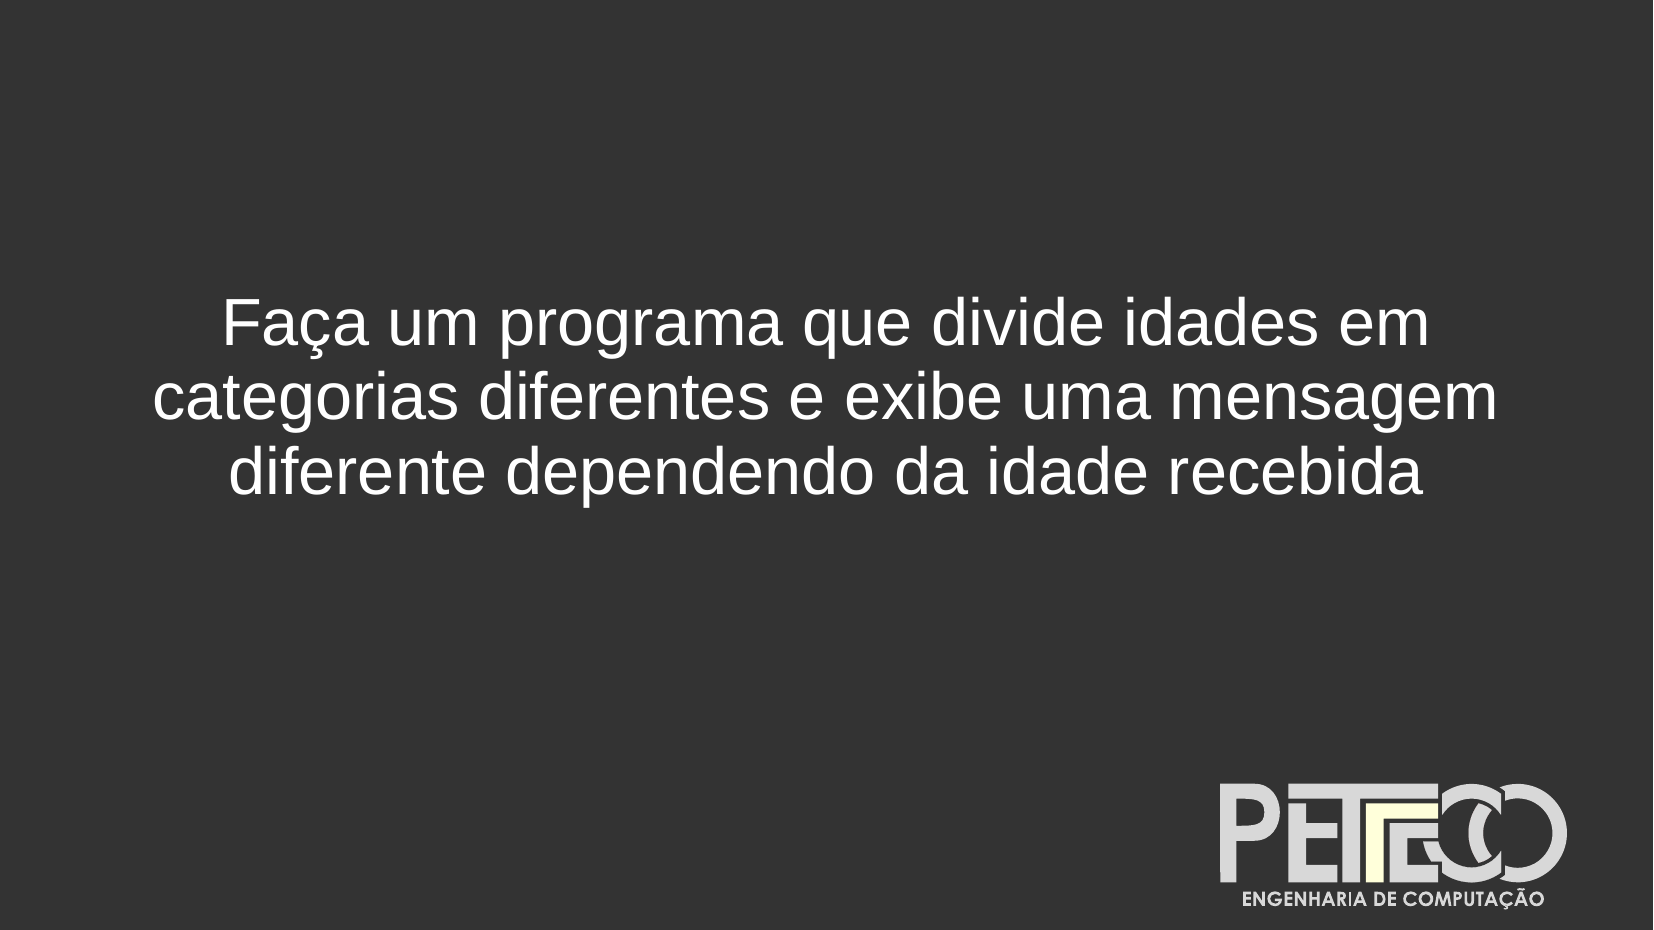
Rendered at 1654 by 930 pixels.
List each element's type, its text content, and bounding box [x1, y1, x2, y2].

subtitle Faça um programa que divide idades em categorias diferentes e exibe uma mensagem diferente dependendo da idade recebida [82, 37, 1571, 757]
